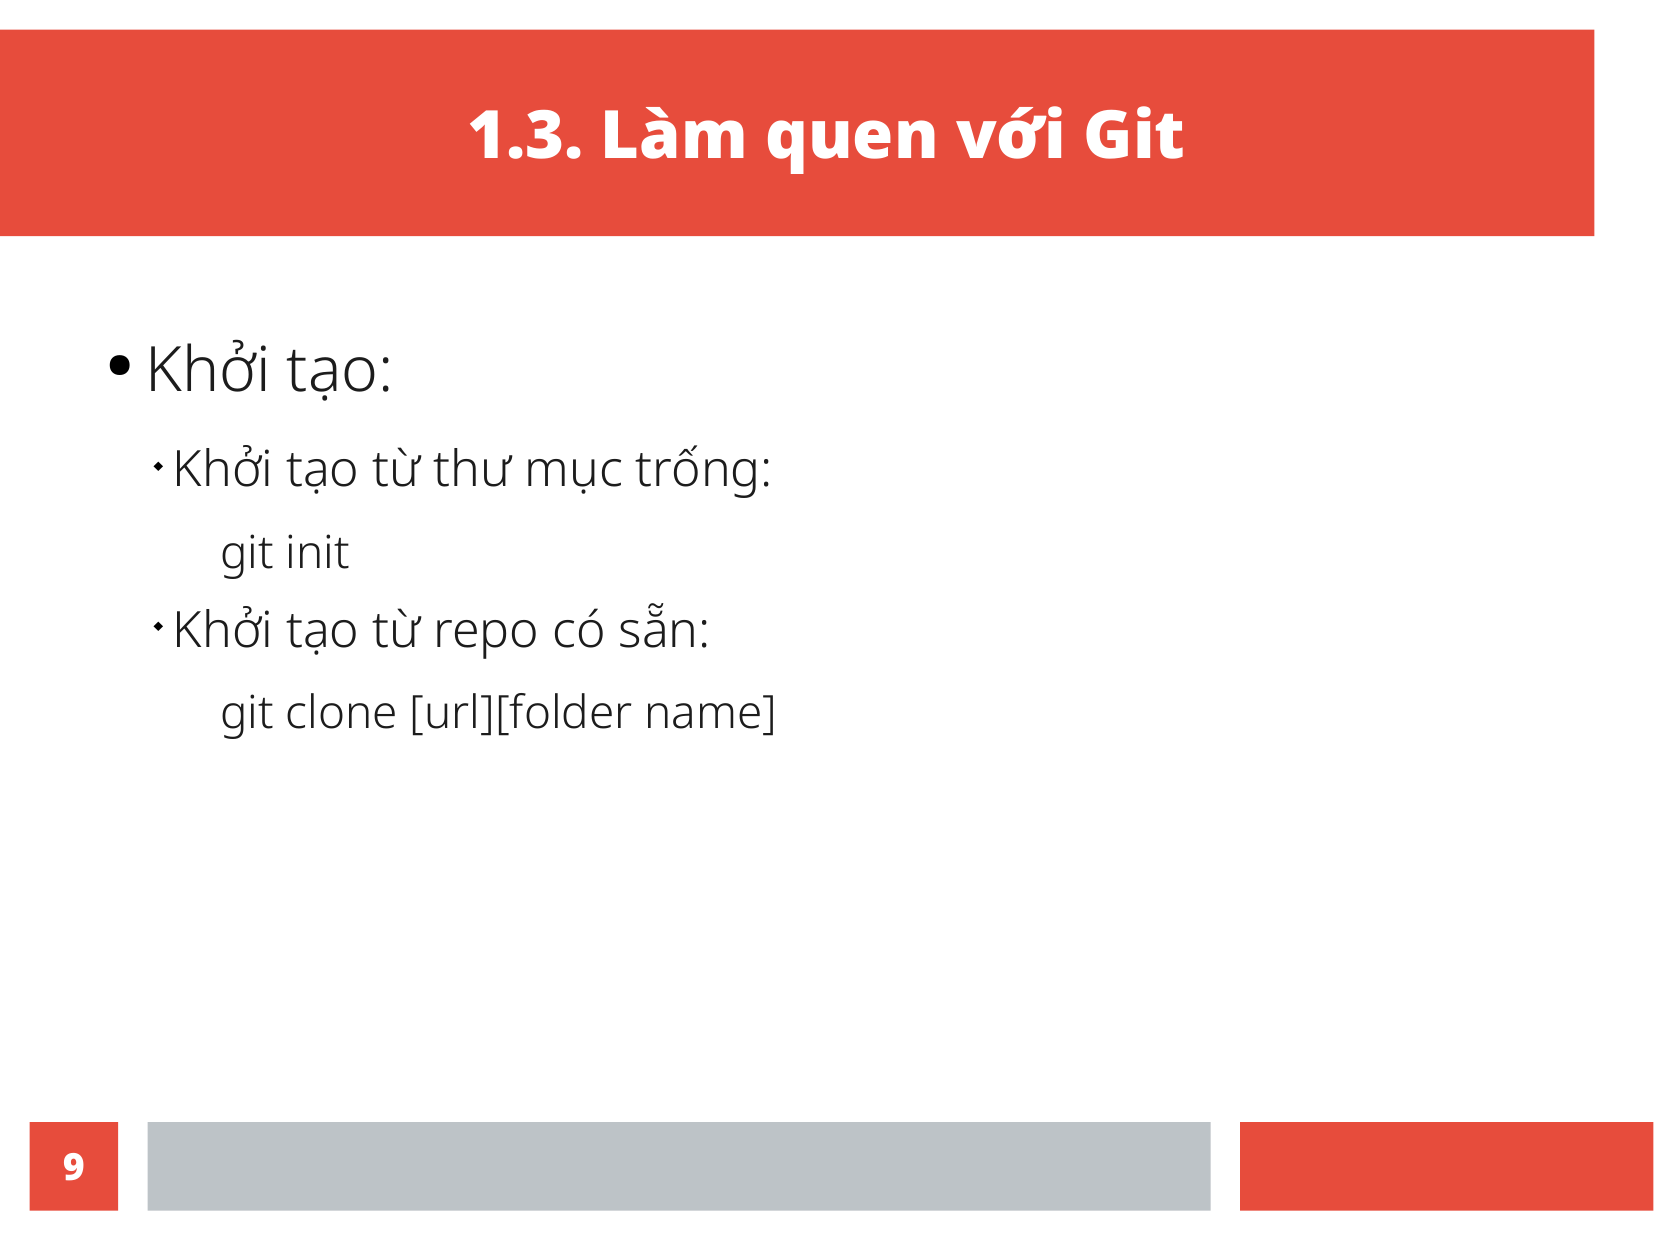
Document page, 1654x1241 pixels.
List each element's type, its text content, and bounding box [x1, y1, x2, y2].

list Khởi tạo: Khởi tạo từ thư mục trống: git init Khởi tạo từ repo có sẵn: git clone [url][folder name] [59, 324, 1565, 1093]
title 1.3. Làm quen với Git [59, 59, 1595, 207]
